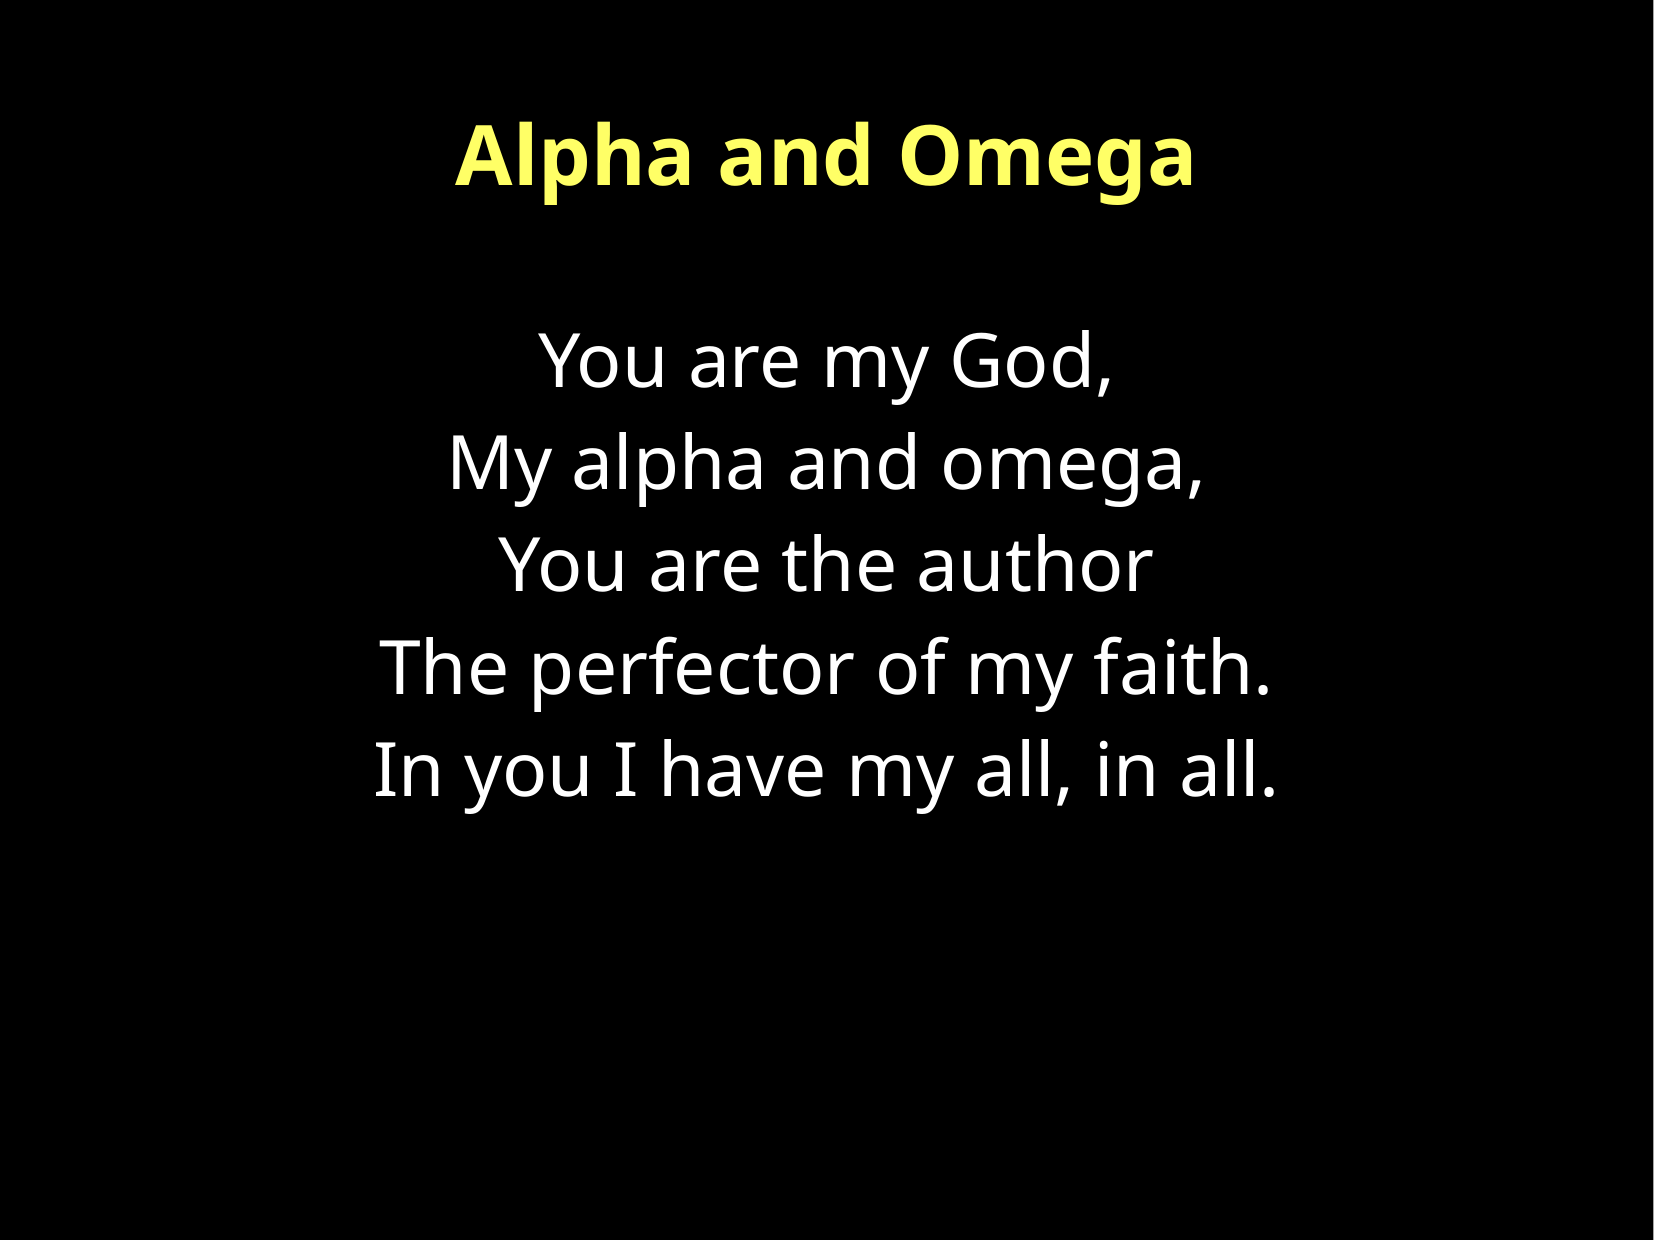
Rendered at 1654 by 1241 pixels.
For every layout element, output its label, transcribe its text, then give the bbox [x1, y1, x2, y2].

title Alpha and Omega [0, 49, 1654, 257]
list You are my God, My alpha and omega, You are the author The perfector of my faith. In you I have my all, in all. [0, 307, 1654, 1241]
